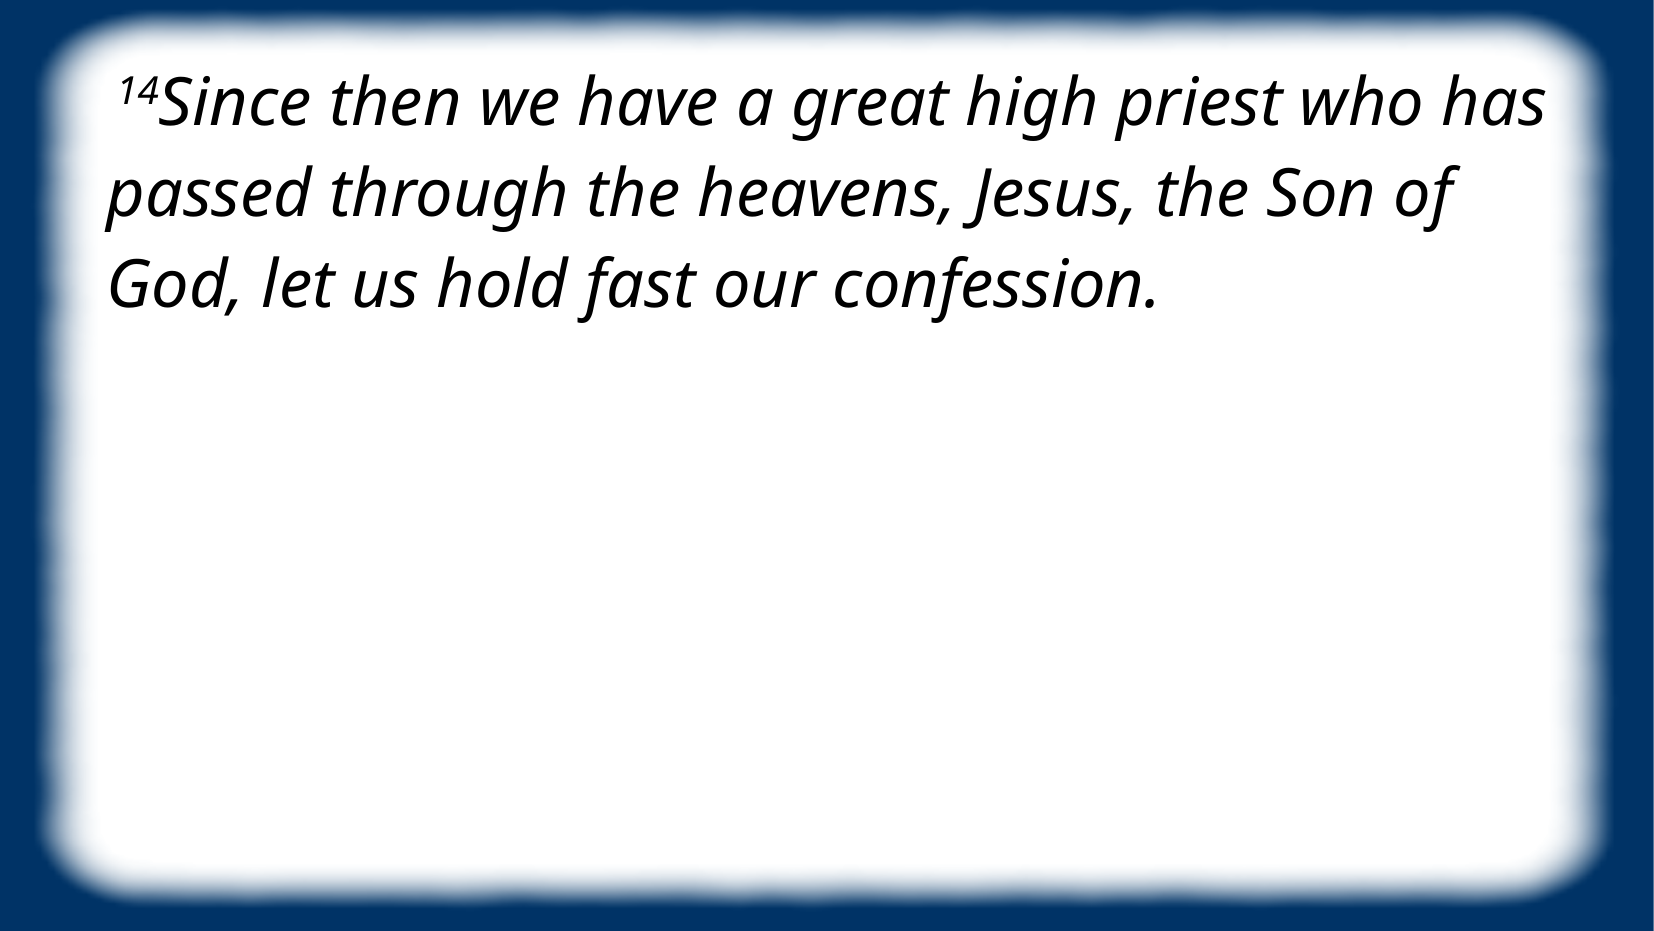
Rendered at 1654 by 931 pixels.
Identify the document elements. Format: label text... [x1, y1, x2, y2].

text_box 14Since then we have a great high priest who has passed through the heavens, Jesus, the Son of God, let us hold fast our confession. [91, 47, 1569, 361]
picture [0, 0, 1654, 931]
